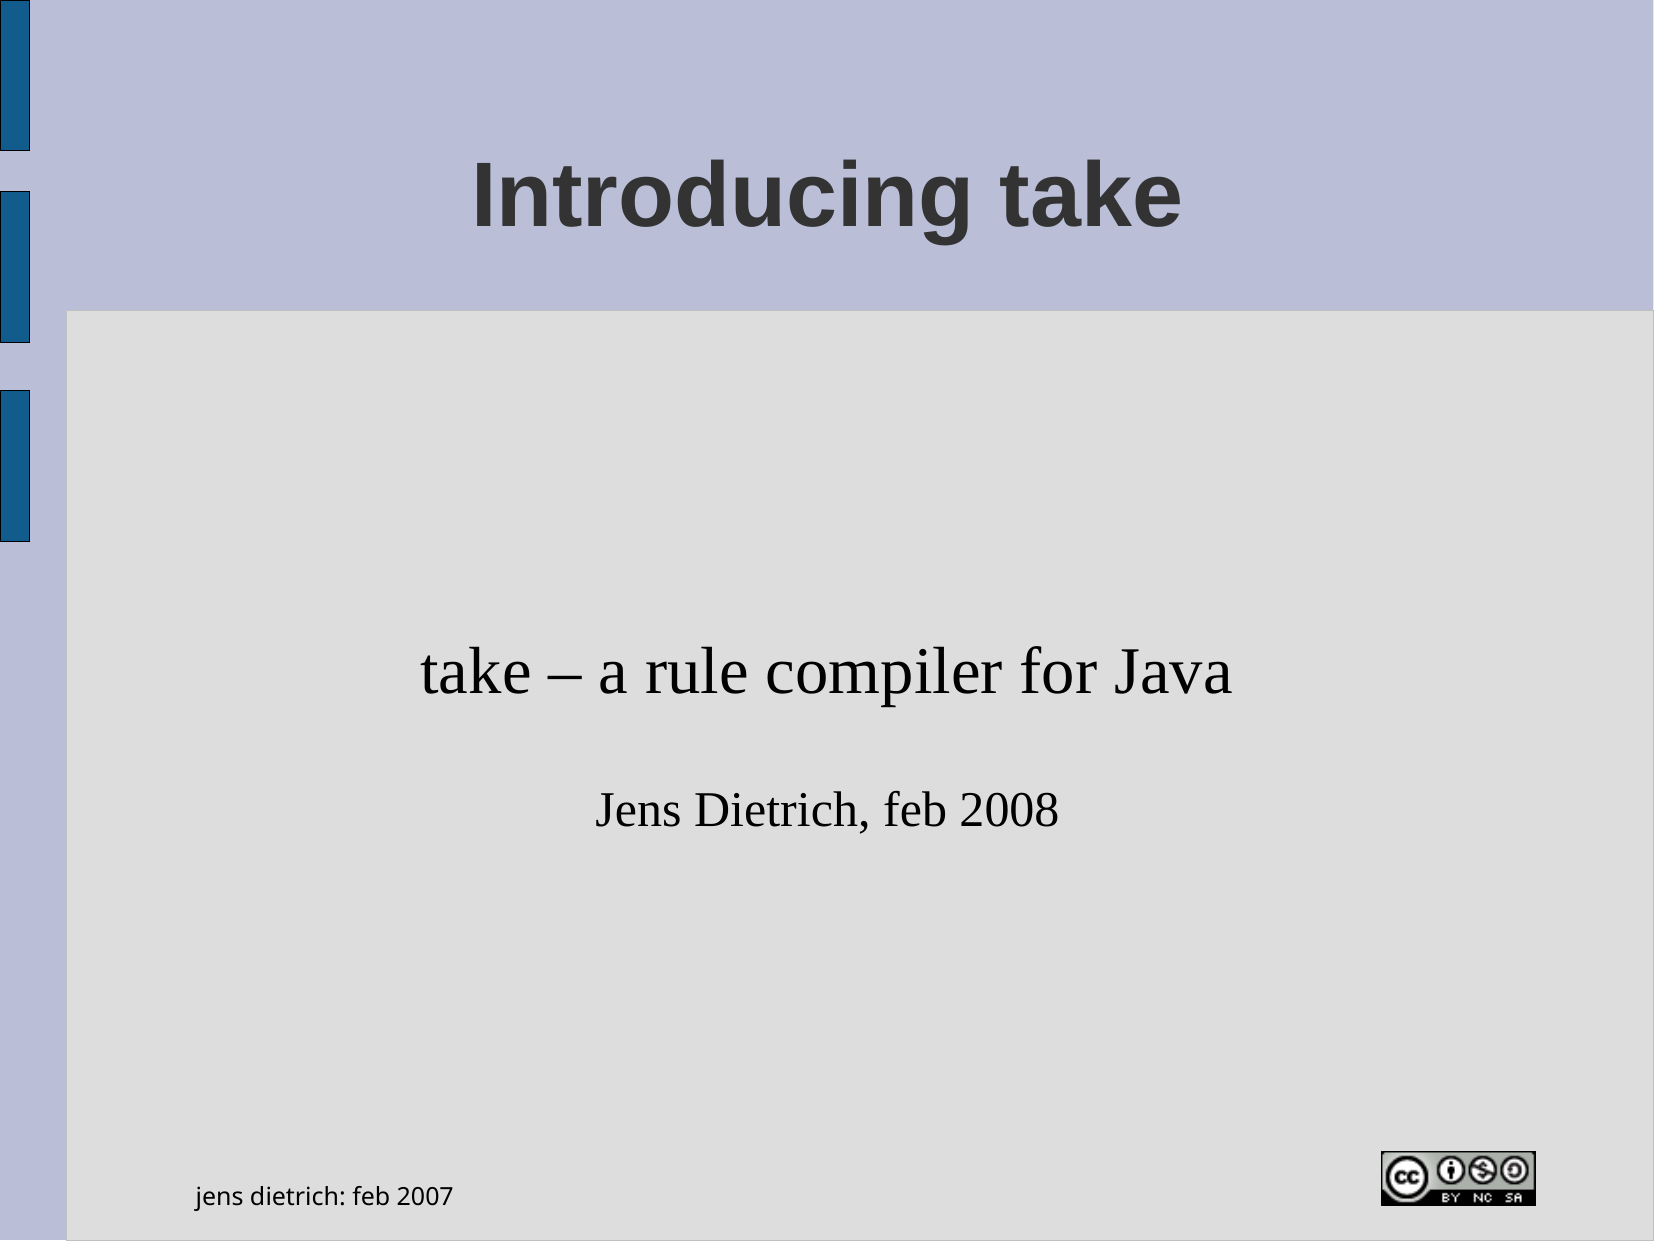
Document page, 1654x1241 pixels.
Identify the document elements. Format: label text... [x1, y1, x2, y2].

title Introducing take [121, 91, 1534, 299]
subtitle take – a rule compiler for Java Jens Dietrich, feb 2008 [121, 344, 1534, 1127]
picture [1381, 1151, 1536, 1206]
